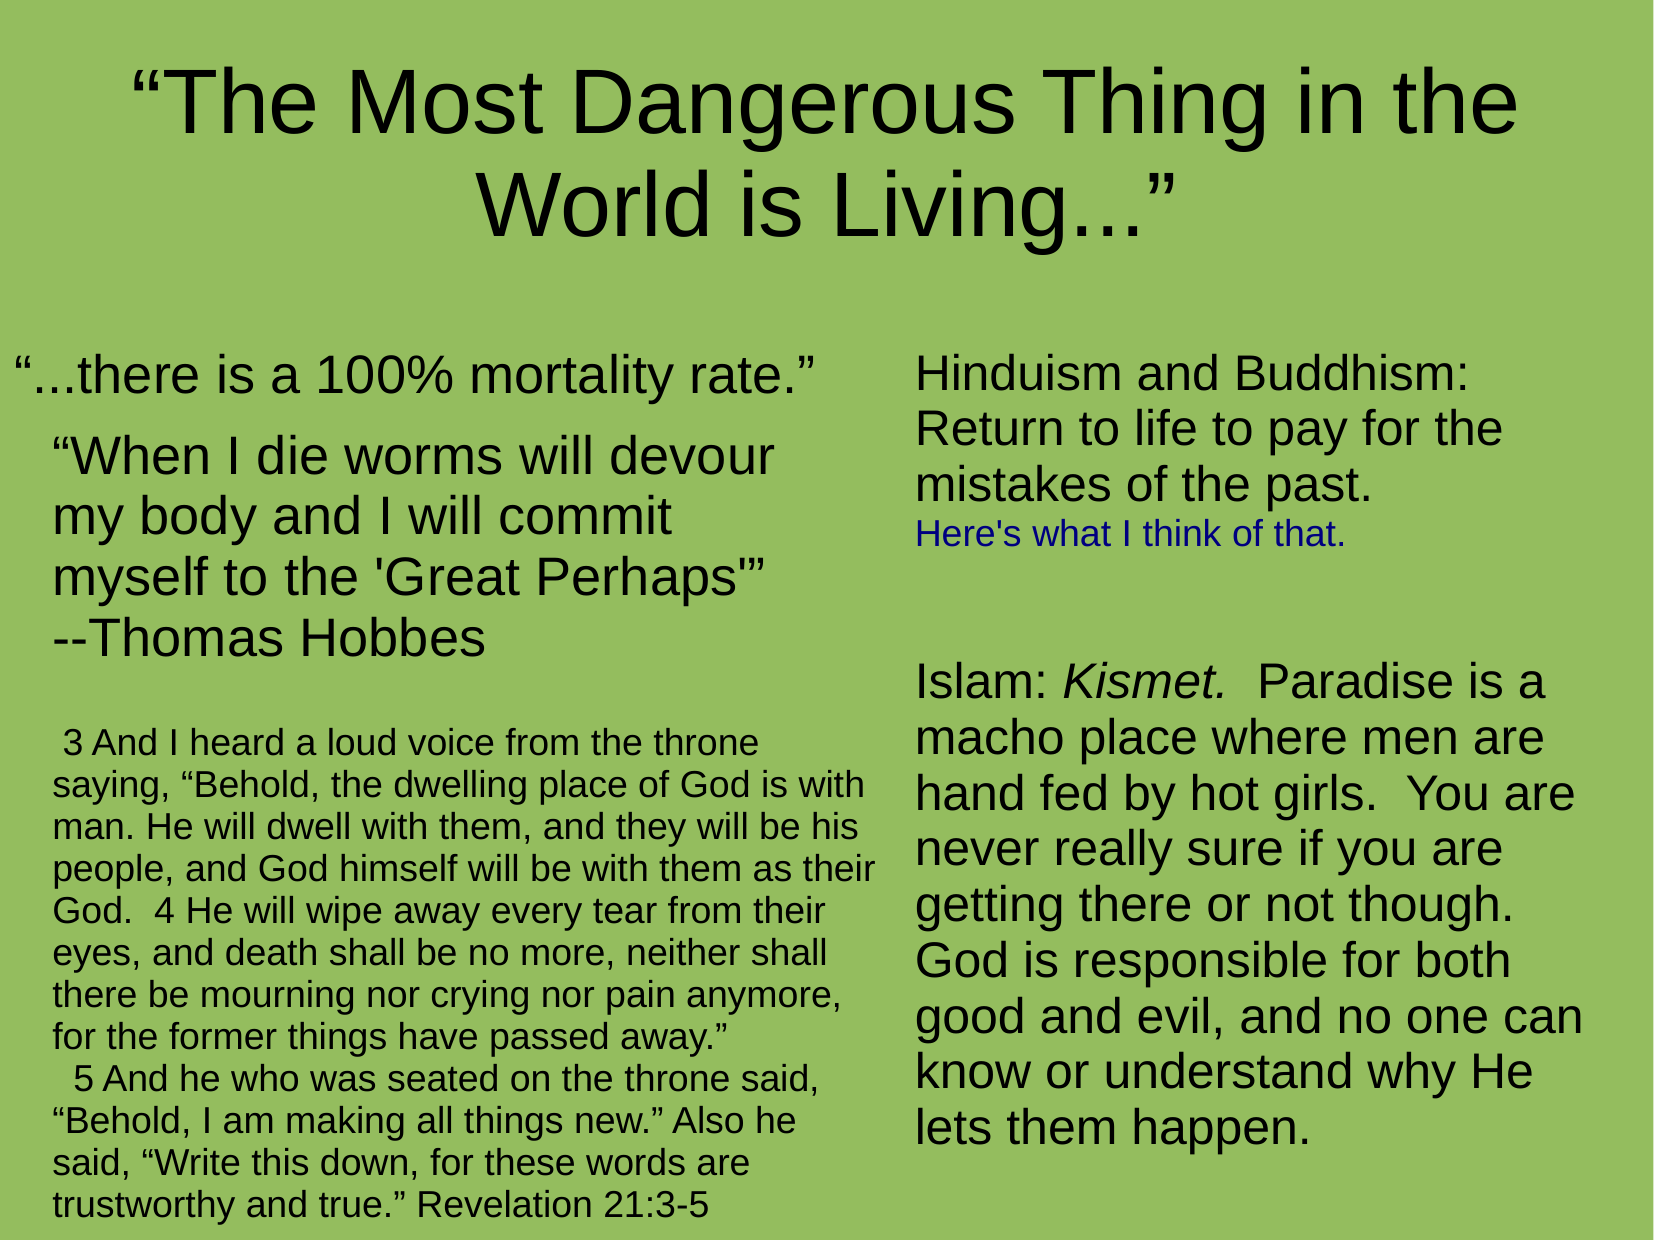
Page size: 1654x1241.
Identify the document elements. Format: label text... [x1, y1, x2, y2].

text_box Hinduism and Buddhism: Return to life to pay for the mistakes of the past.Here's what I think of that. [900, 337, 1613, 618]
text_box “When I die worms will devour my body and I will commit myself to the 'Great Perhaps'” --Thomas Hobbes [37, 418, 826, 676]
text_box “...there is a 100% mortality rate.” [0, 337, 863, 413]
text_box Islam: Kismet. Paradise is a macho place where men are hand fed by hot girls. You are never really sure if you are getting there or not though. God is responsible for both good and evil, and no one can know or understand why He lets them happen. [900, 645, 1613, 1163]
text_box 3 And I heard a loud voice from the throne saying, “Behold, the dwelling place of God is with man. He will dwell with them, and they will be his people, and God himself will be with them as their God. 4 He will wipe away every tear from their eyes, and death shall be no more, neither shall there be mourning nor crying nor pain anymore, for the former things have passed away.” 5 And he who was seated on the throne said, “Behold, I am making all things new.” Also he said, “Write this down, for these words are trustworthy and true.” Revelation 21:3-5 [37, 714, 901, 1234]
title “The Most Dangerous Thing in the World is Living...” [82, 50, 1571, 256]
